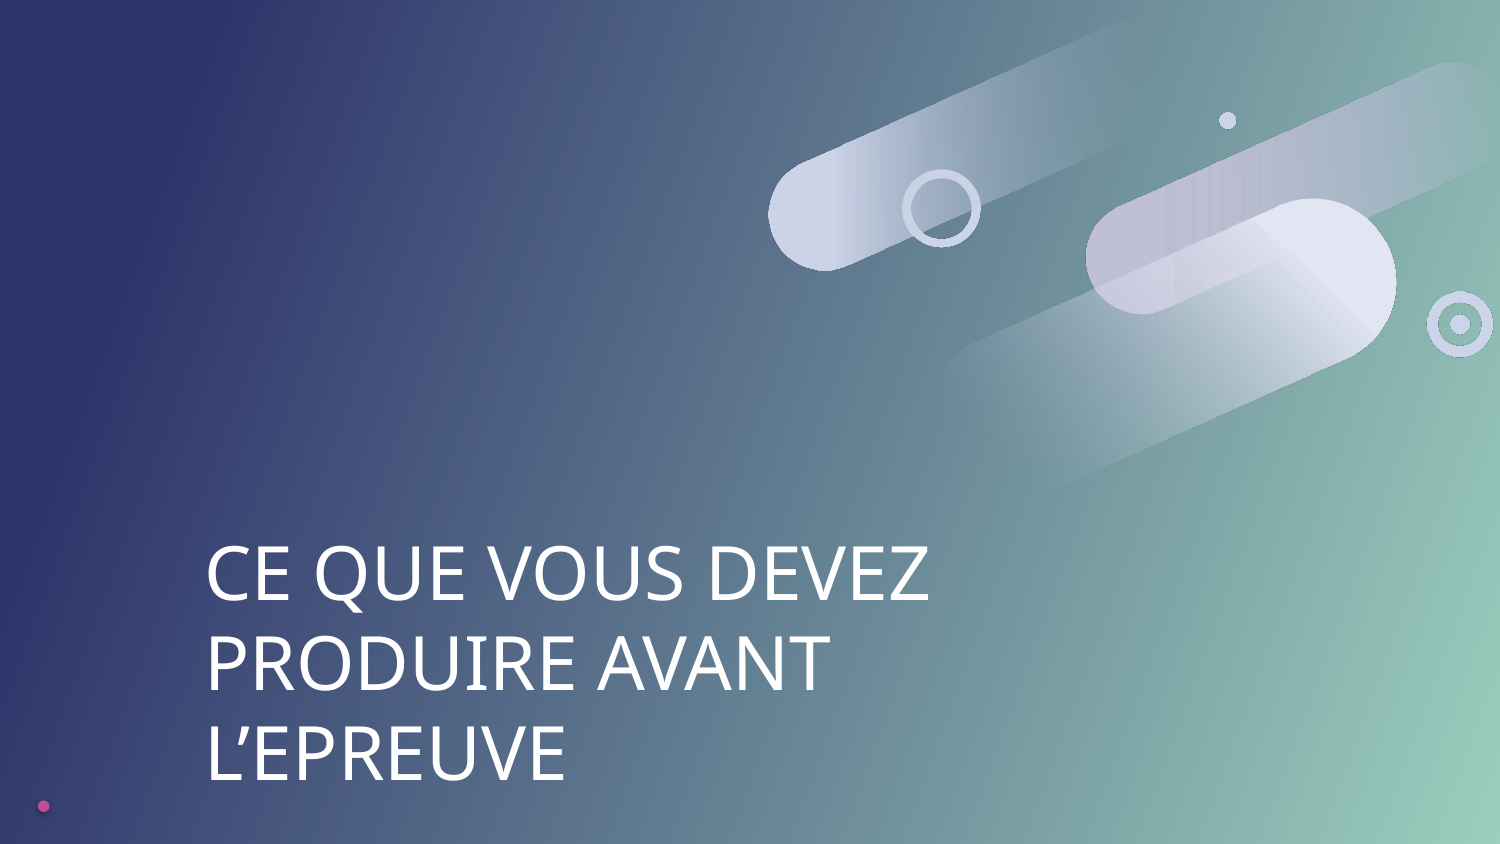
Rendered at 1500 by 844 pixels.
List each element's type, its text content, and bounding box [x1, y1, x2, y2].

picture [768, 18, 1500, 502]
text_box CE QUE VOUS DEVEZ PRODUIRE AVANT L’EPREUVE [189, 518, 1176, 804]
